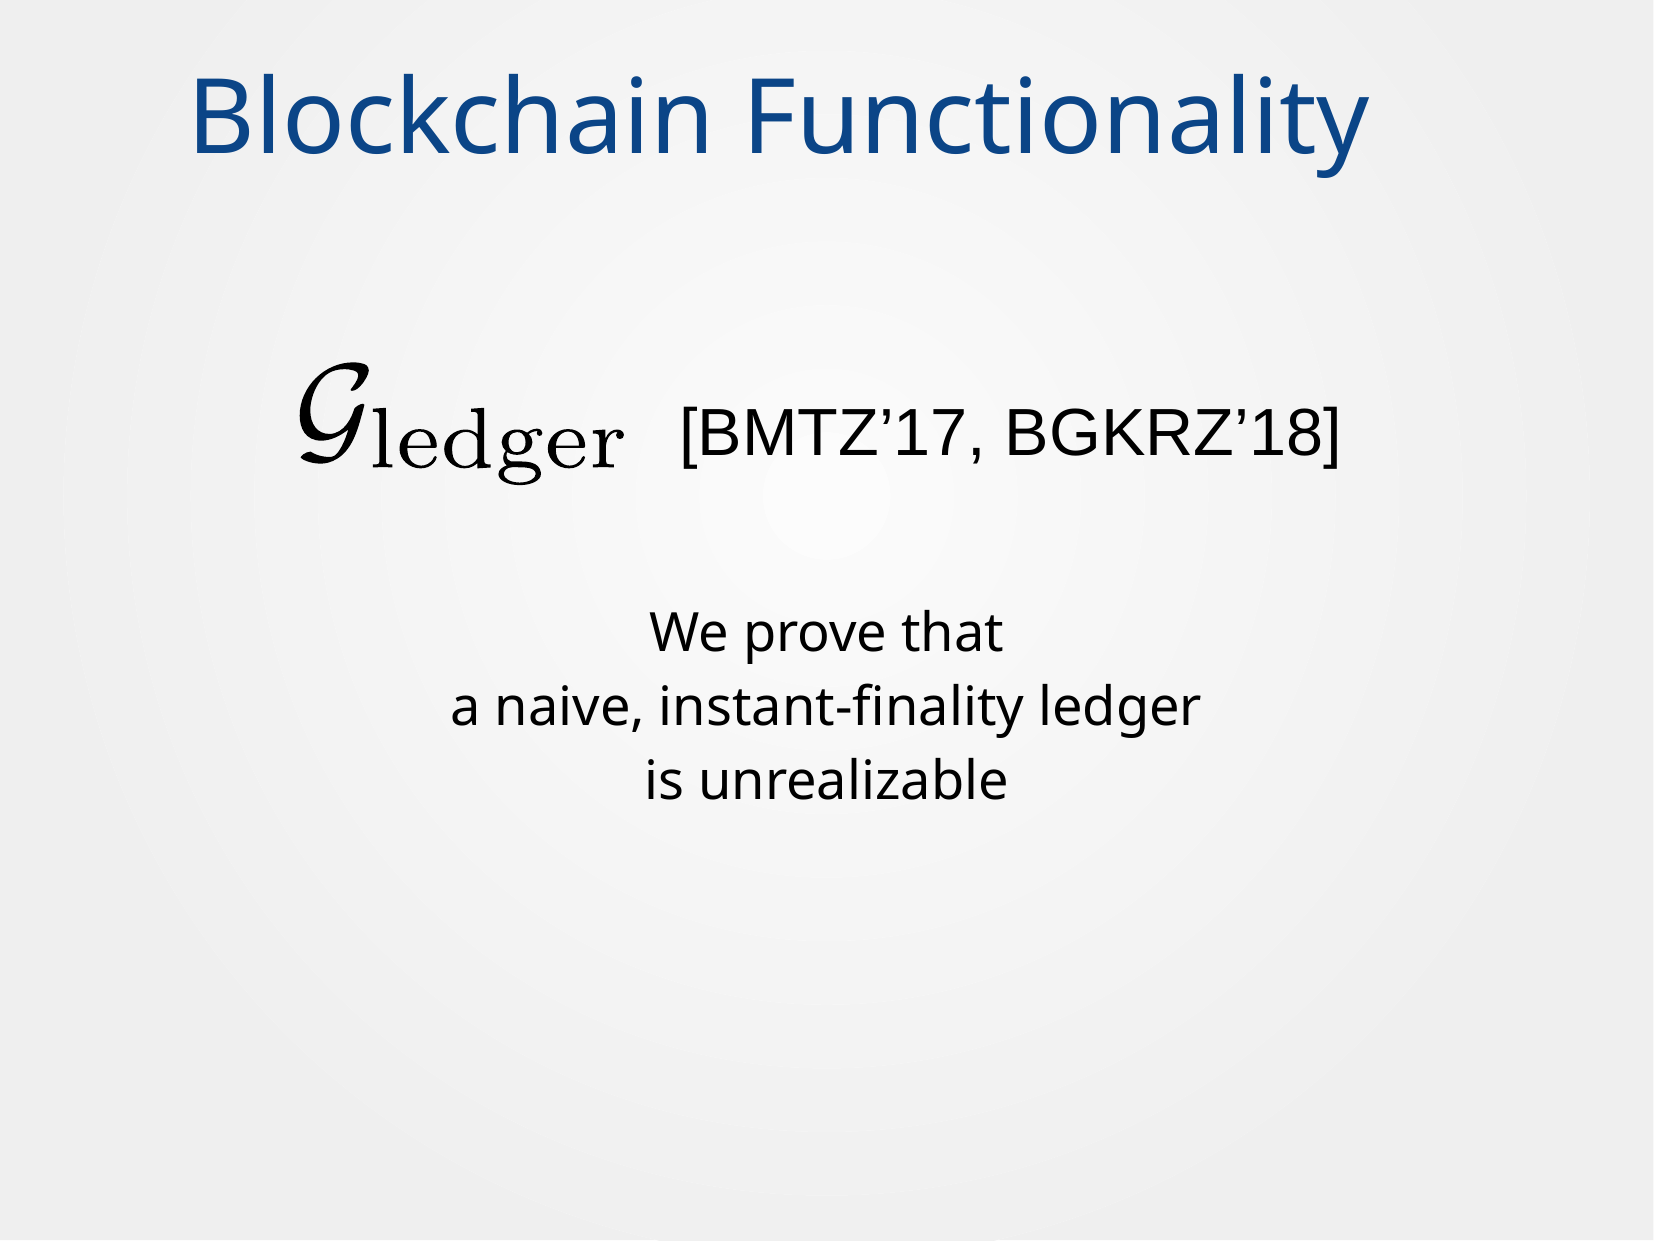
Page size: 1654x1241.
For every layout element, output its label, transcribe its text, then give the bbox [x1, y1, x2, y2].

picture [289, 357, 629, 490]
text_box We prove that a naive, instant-finality ledger is unrealizable [435, 586, 1219, 824]
title Blockchain Functionality [187, 41, 1467, 184]
text_box [BMTZ’17, BGKRZ’18] [664, 387, 1370, 478]
